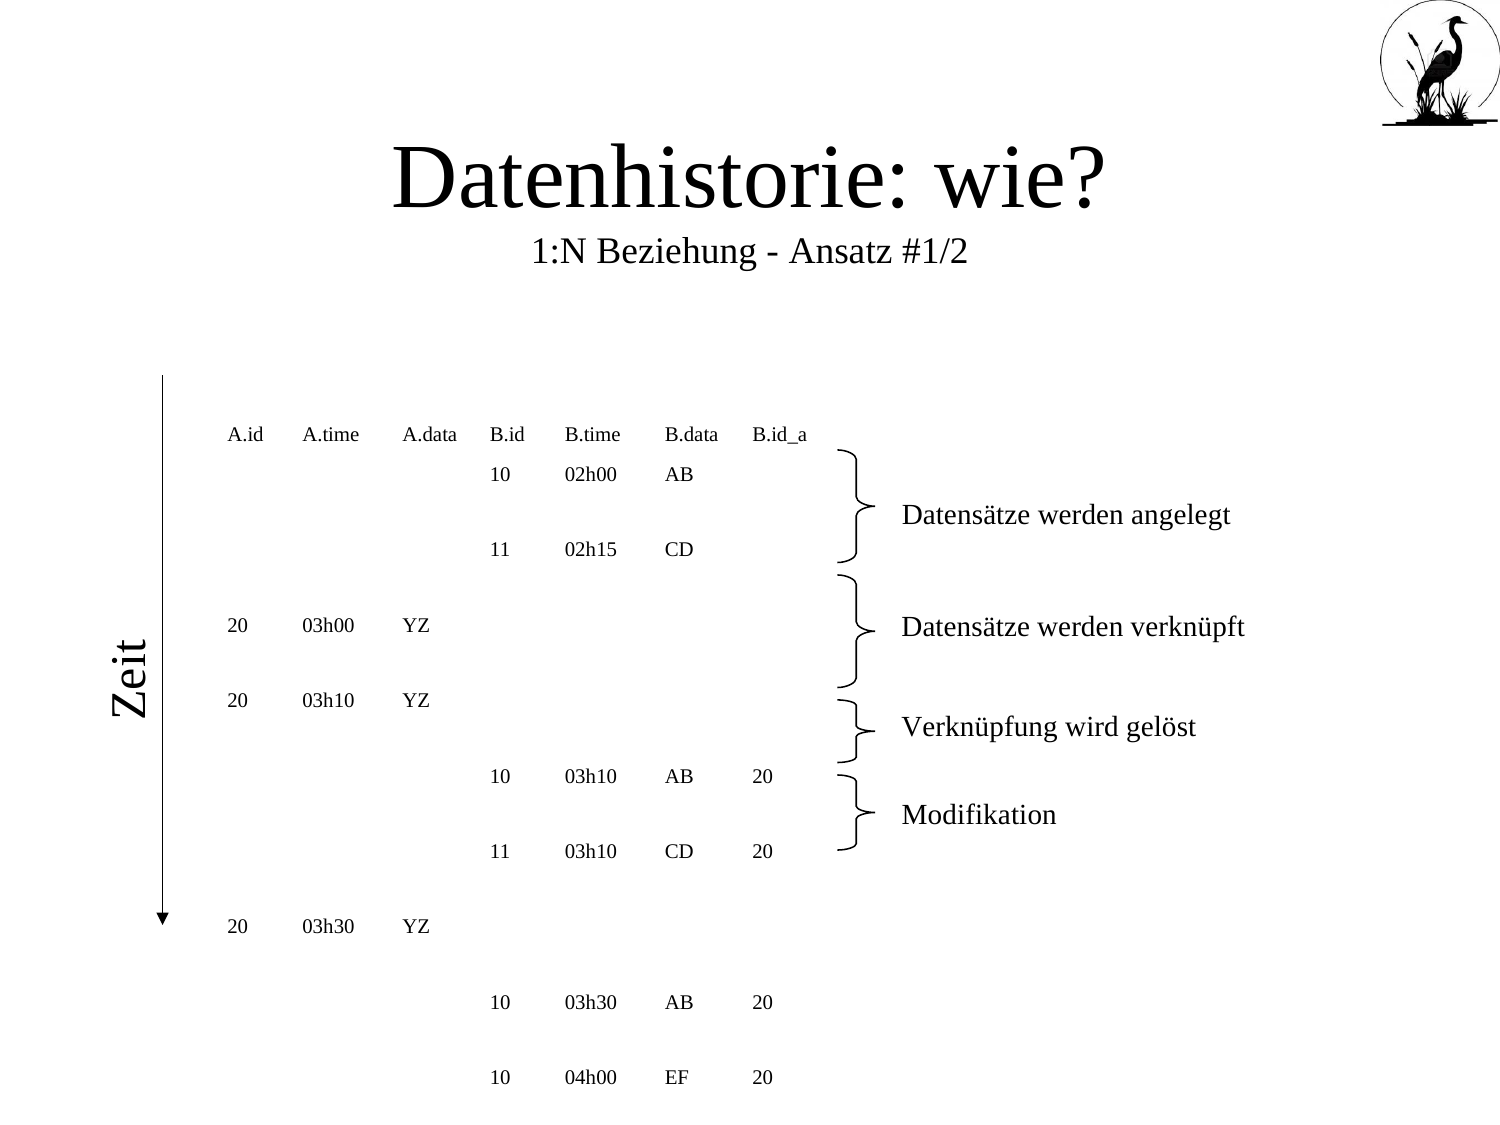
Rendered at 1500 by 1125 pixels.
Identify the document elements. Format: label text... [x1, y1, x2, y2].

table_cell [650, 905, 737, 981]
table_header B.time [550, 413, 650, 453]
text_box Verknüpfung wird gelöst [886, 699, 1212, 751]
table_cell [287, 528, 388, 604]
table_cell 10 [475, 453, 550, 528]
table_cell [388, 453, 475, 528]
table_cell 03h10 [287, 679, 388, 755]
table_cell 03h30 [287, 905, 388, 981]
table_cell [388, 830, 475, 905]
table_cell [287, 830, 388, 905]
table_cell AB [650, 981, 737, 1056]
table_cell 20 [212, 679, 287, 755]
table_cell YZ [388, 604, 475, 679]
table_cell 20 [737, 981, 825, 1056]
table_cell 20 [737, 1056, 825, 1125]
table_cell [287, 1056, 388, 1125]
table_cell AB [650, 755, 737, 830]
table_cell [475, 604, 550, 679]
table_cell [212, 981, 287, 1056]
table_cell EF [650, 1056, 737, 1125]
table_cell CD [650, 528, 737, 604]
table_cell [475, 679, 550, 755]
table_cell 04h00 [550, 1056, 650, 1125]
table_cell YZ [388, 905, 475, 981]
table_cell [287, 981, 388, 1056]
table_cell 03h10 [550, 830, 650, 905]
table_cell [388, 528, 475, 604]
table_cell [212, 1056, 287, 1125]
table_cell [550, 905, 650, 981]
table_cell 20 [737, 830, 825, 905]
table_header B.data [650, 413, 737, 453]
table_header B.id [475, 413, 550, 453]
table_cell 10 [475, 755, 550, 830]
table_cell [212, 528, 287, 604]
table_cell AB [650, 453, 737, 528]
table_cell [550, 604, 650, 679]
text_box Datensätze werden angelegt [887, 487, 1246, 538]
table_cell [212, 453, 287, 528]
table_cell [737, 604, 825, 679]
table_header A.data [388, 413, 475, 453]
table_cell 11 [475, 830, 550, 905]
text_box Datensätze werden verknüpft [886, 599, 1261, 651]
table_cell CD [650, 830, 737, 905]
text_box Zeit [87, 625, 163, 736]
table_cell 11 [475, 528, 550, 604]
table_cell 03h00 [287, 604, 388, 679]
table_cell [737, 453, 825, 528]
table_cell YZ [388, 679, 475, 755]
table_cell [212, 755, 287, 830]
table_cell [287, 755, 388, 830]
table_cell [287, 453, 388, 528]
table_cell 03h30 [550, 981, 650, 1056]
table_cell 10 [475, 1056, 550, 1125]
table_cell 20 [212, 604, 287, 679]
table_cell [650, 679, 737, 755]
text_box Modifikation [886, 787, 1073, 838]
table_cell [475, 905, 550, 981]
table_cell [650, 604, 737, 679]
title Datenhistorie: wie? 1:N Beziehung - Ansatz #1/2 [112, 99, 1388, 288]
table_cell 10 [475, 981, 550, 1056]
table_cell 02h15 [550, 528, 650, 604]
table_cell [737, 905, 825, 981]
table_cell [212, 830, 287, 905]
table_cell 02h00 [550, 453, 650, 528]
picture [1380, 0, 1500, 126]
table_header A.time [287, 413, 388, 453]
table_header A.id [212, 413, 287, 453]
table_cell 03h10 [550, 755, 650, 830]
table_header B.id_a [737, 413, 825, 453]
table_cell [737, 528, 825, 604]
table_cell [388, 1056, 475, 1125]
table_cell [737, 679, 825, 755]
table_cell [388, 755, 475, 830]
table_cell 20 [737, 755, 825, 830]
table_cell [388, 981, 475, 1056]
table_cell [550, 679, 650, 755]
table_cell 20 [212, 905, 287, 981]
